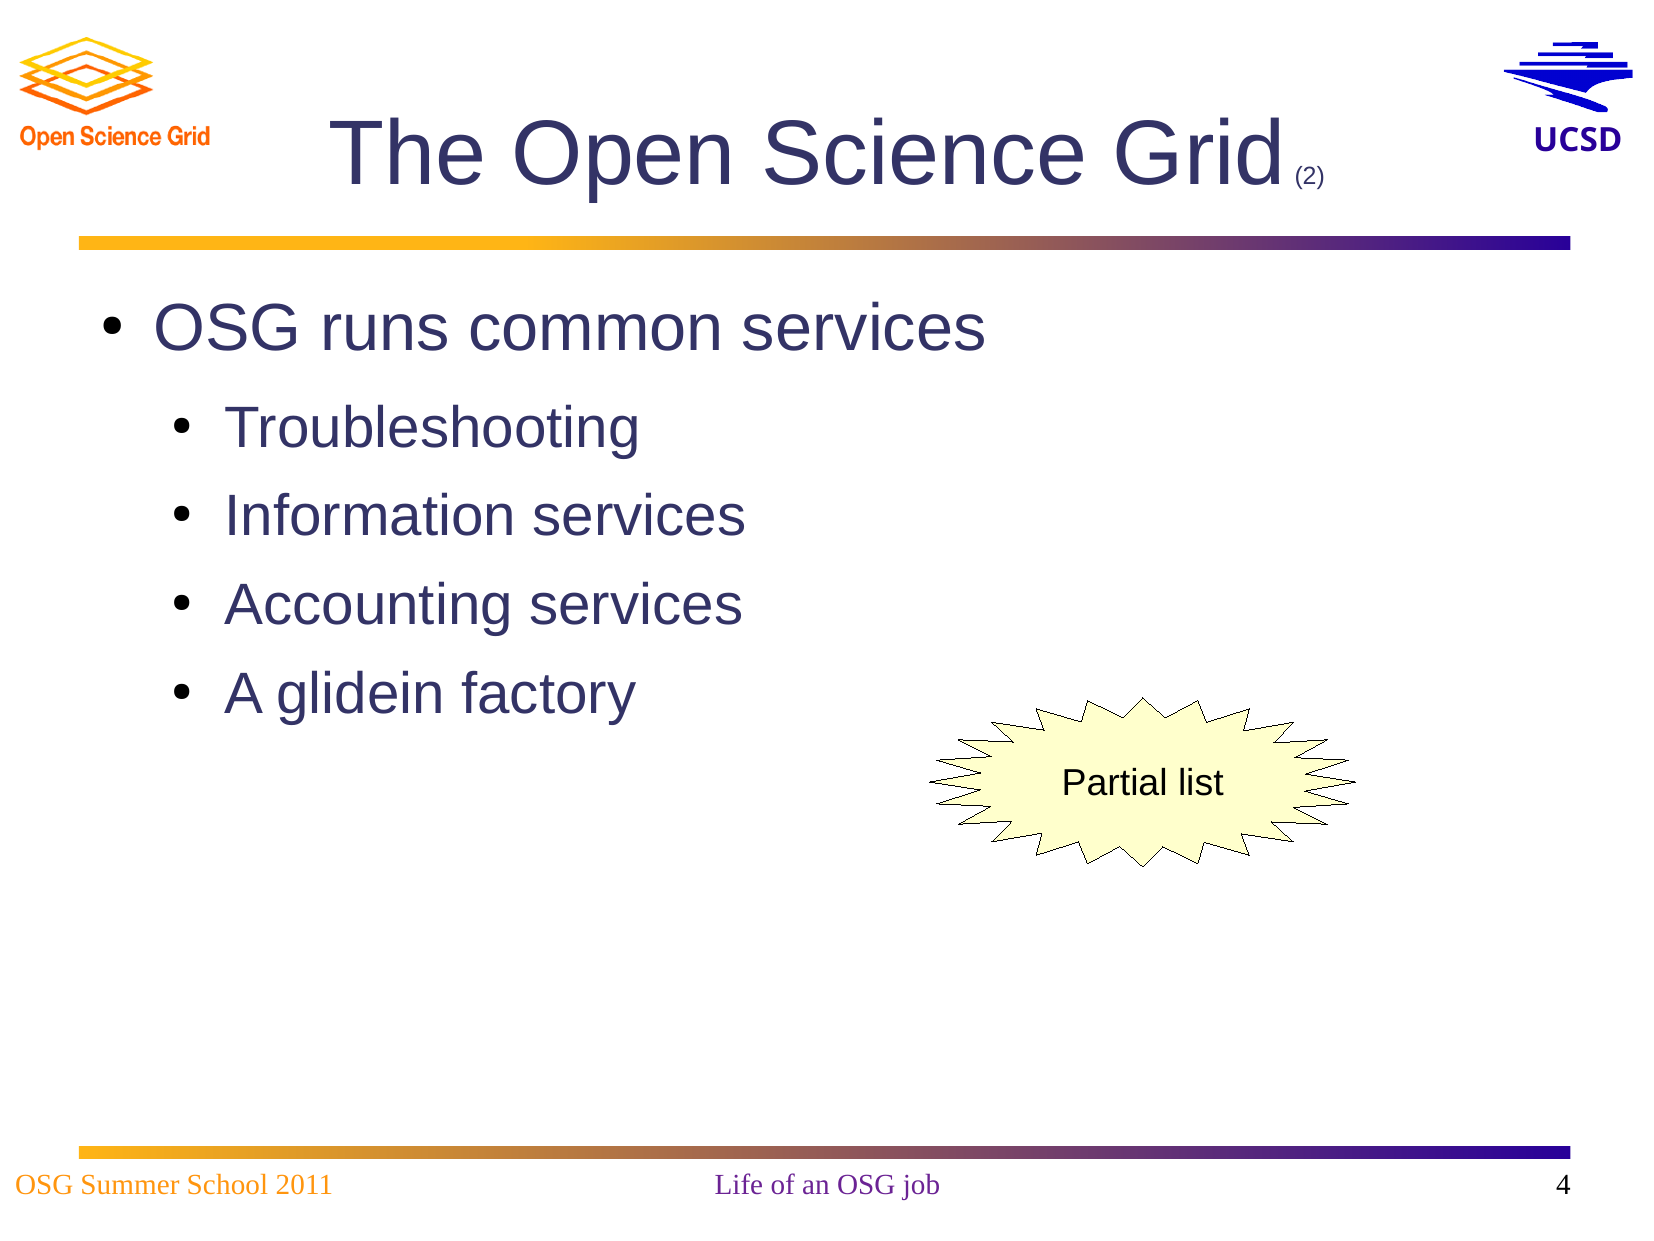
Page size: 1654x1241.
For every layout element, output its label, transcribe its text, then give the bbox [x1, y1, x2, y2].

text_box Partial list [929, 697, 1356, 867]
title The Open Science Grid (2) [82, 56, 1571, 250]
picture [0, 14, 229, 167]
picture [1495, 42, 1637, 118]
list OSG runs common services Troubleshooting Information services Accounting services A glidein factory [82, 290, 1571, 1109]
